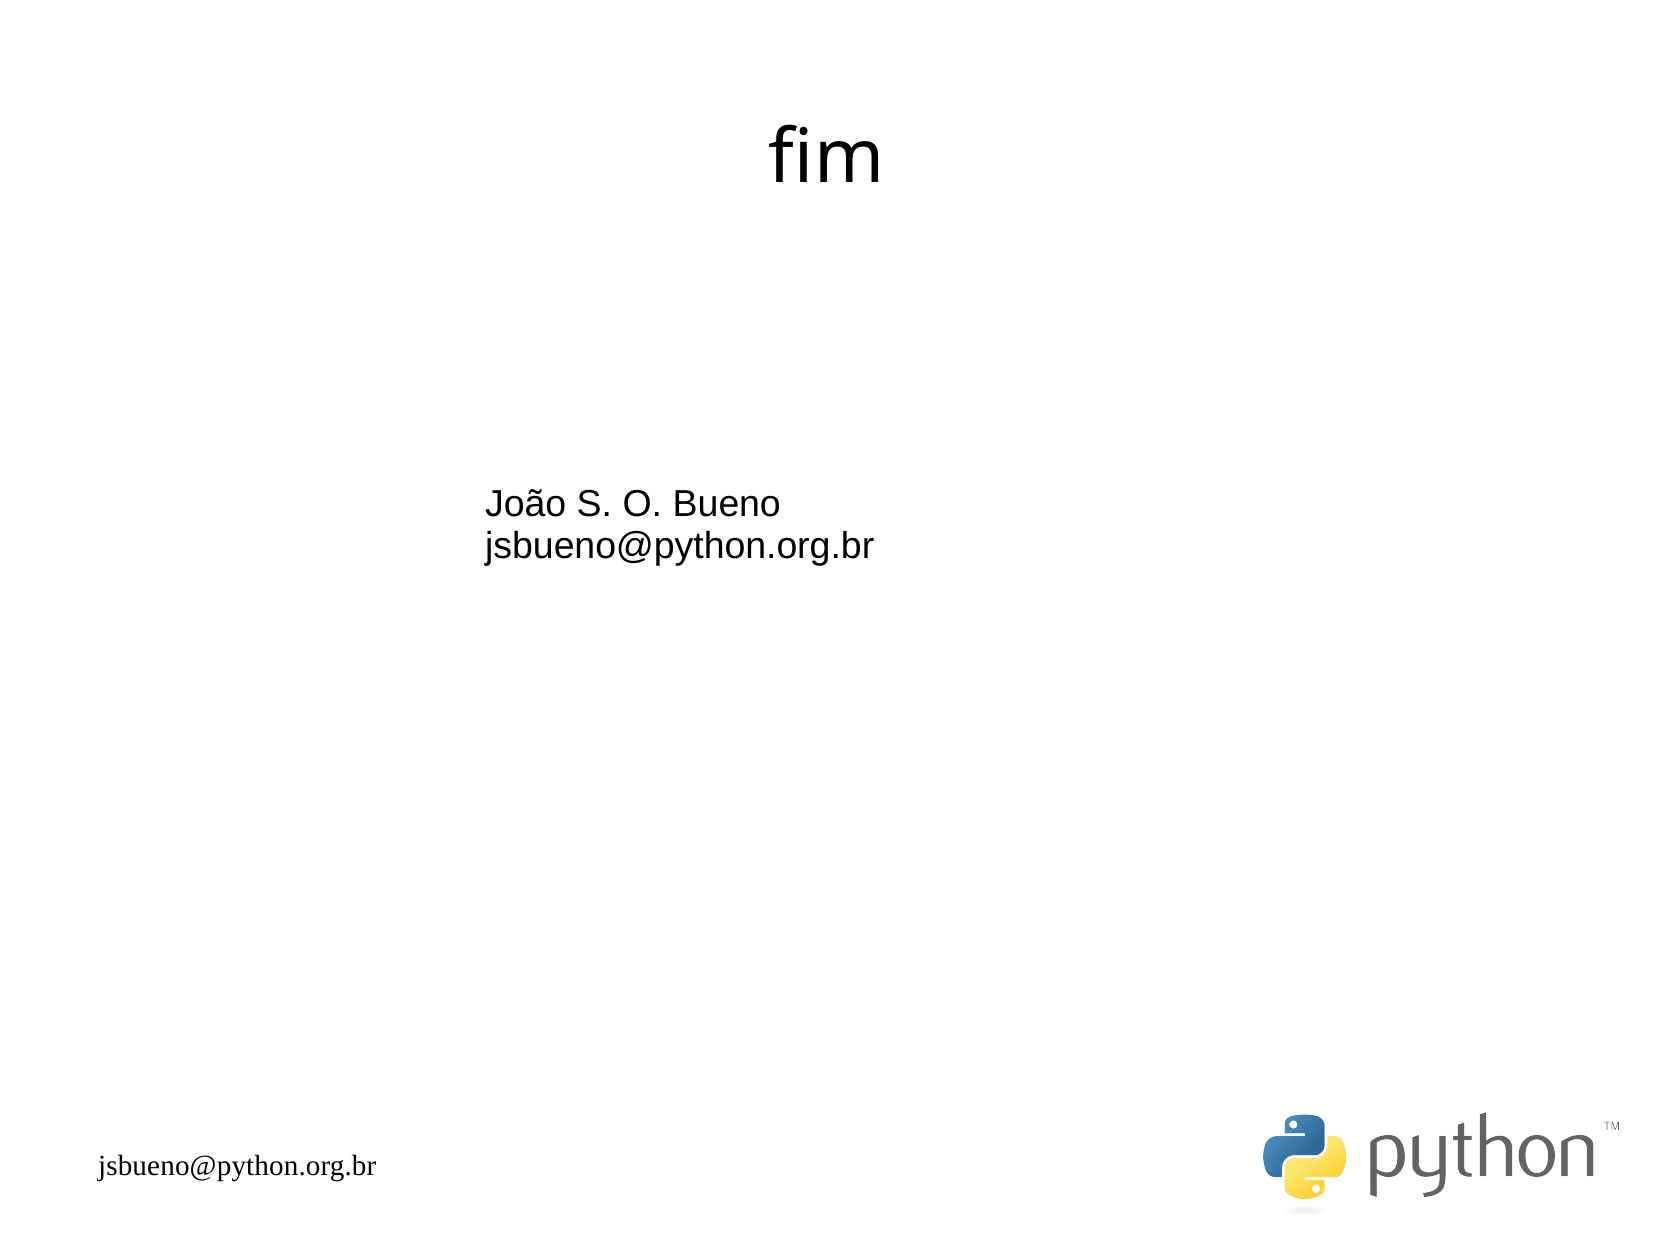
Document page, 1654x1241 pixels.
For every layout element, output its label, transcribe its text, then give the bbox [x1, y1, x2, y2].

text_box João S. O. Bueno jsbueno@python.org.br [470, 475, 1193, 772]
picture [1263, 1112, 1619, 1216]
title fim [82, 49, 1571, 257]
